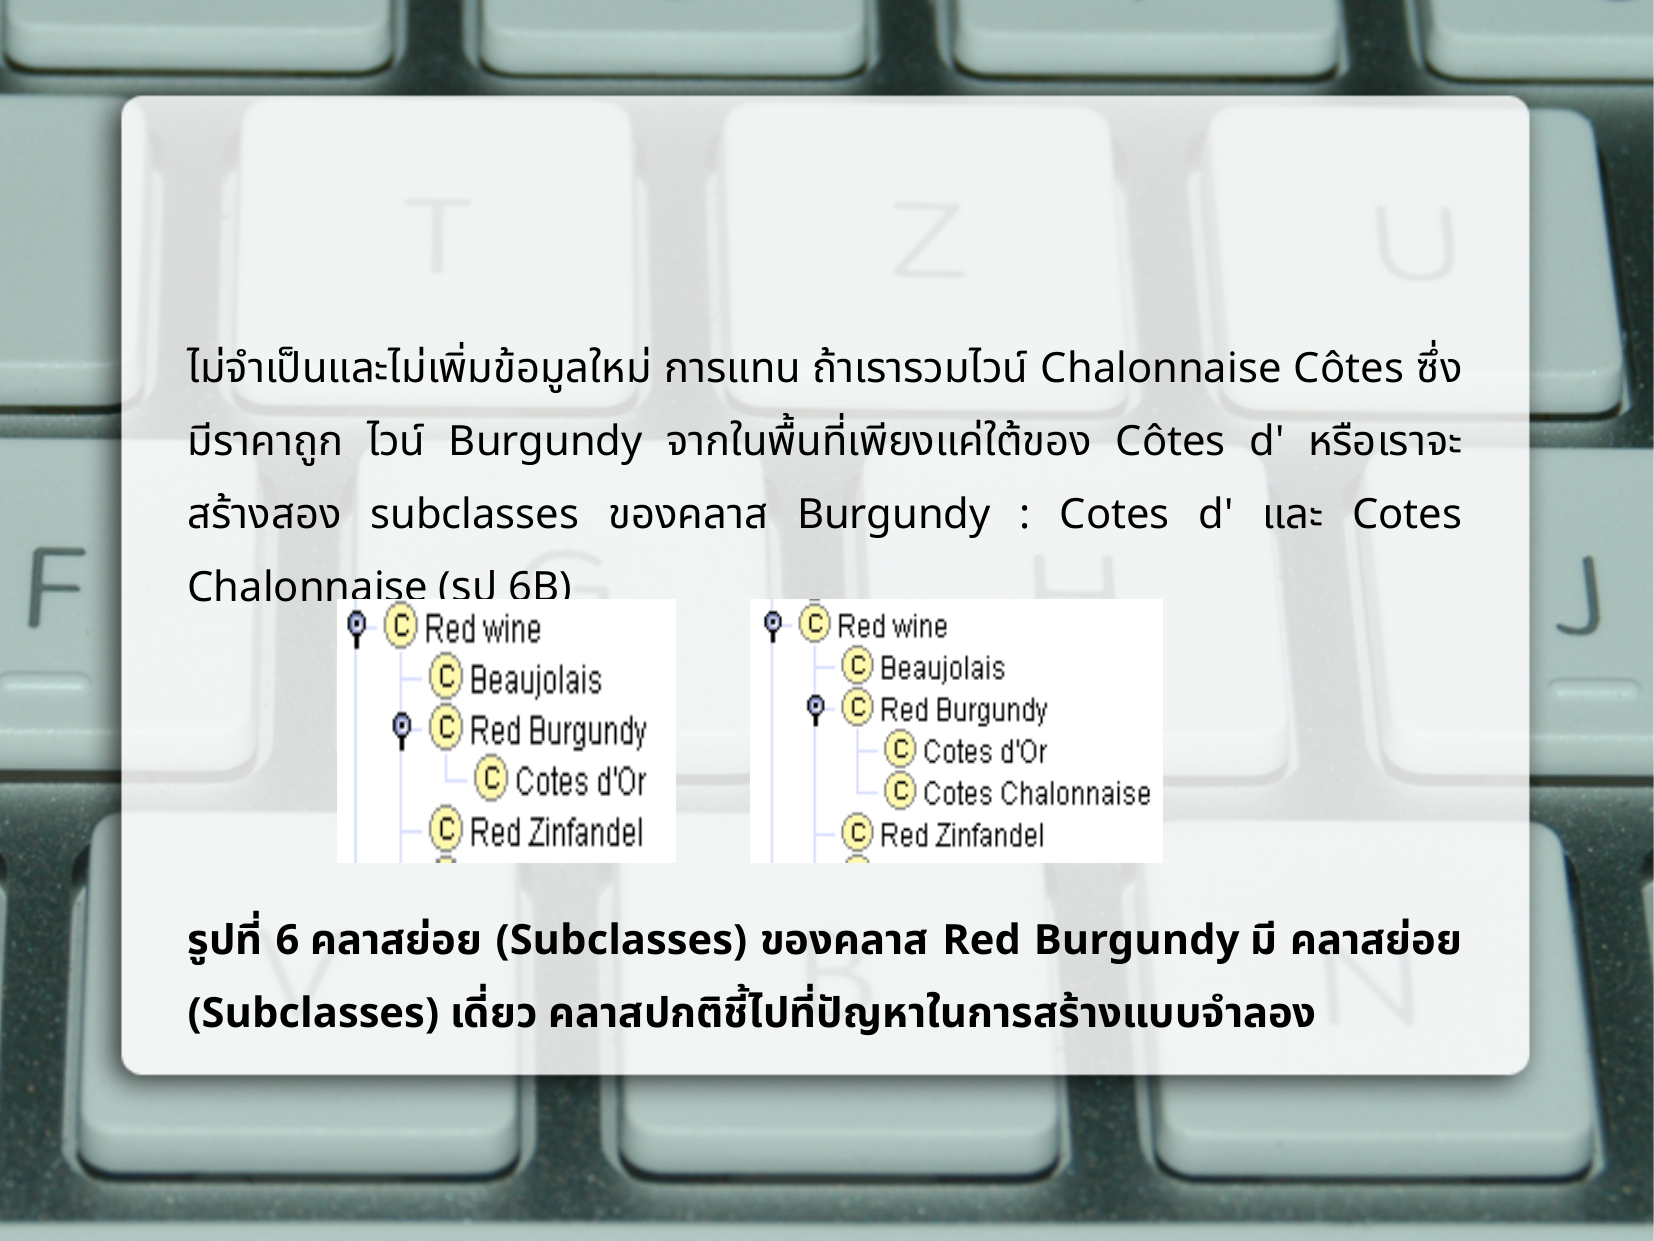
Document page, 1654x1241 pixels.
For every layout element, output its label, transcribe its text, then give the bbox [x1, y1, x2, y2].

subtitle ไม่จำเป็นและไม่เพิ่มข้อมูลใหม่ การแทน ถ้าเรารวมไวน์ Chalonnaise Côtes ซึ่งมีราคาถูก ไวน์ Burgundy จากในพื้นที่เพียงแค่ใต้ของ Côtes d' หรือเราจะสร้างสอง subclasses ของคลาส Burgundy : Cotes d' และ Cotes Chalonnaise (รูป 6B) รูปที่ 6 คลาสย่อย (Subclasses) ของคลาส Red Burgundy มี คลาสย่อย (Subclasses) เดี่ยว คลาสปกติชี้ไปที่ปัญหาในการสร้างแบบจำลอง [187, 361, 1463, 1013]
picture [0, 0, 1654, 1241]
